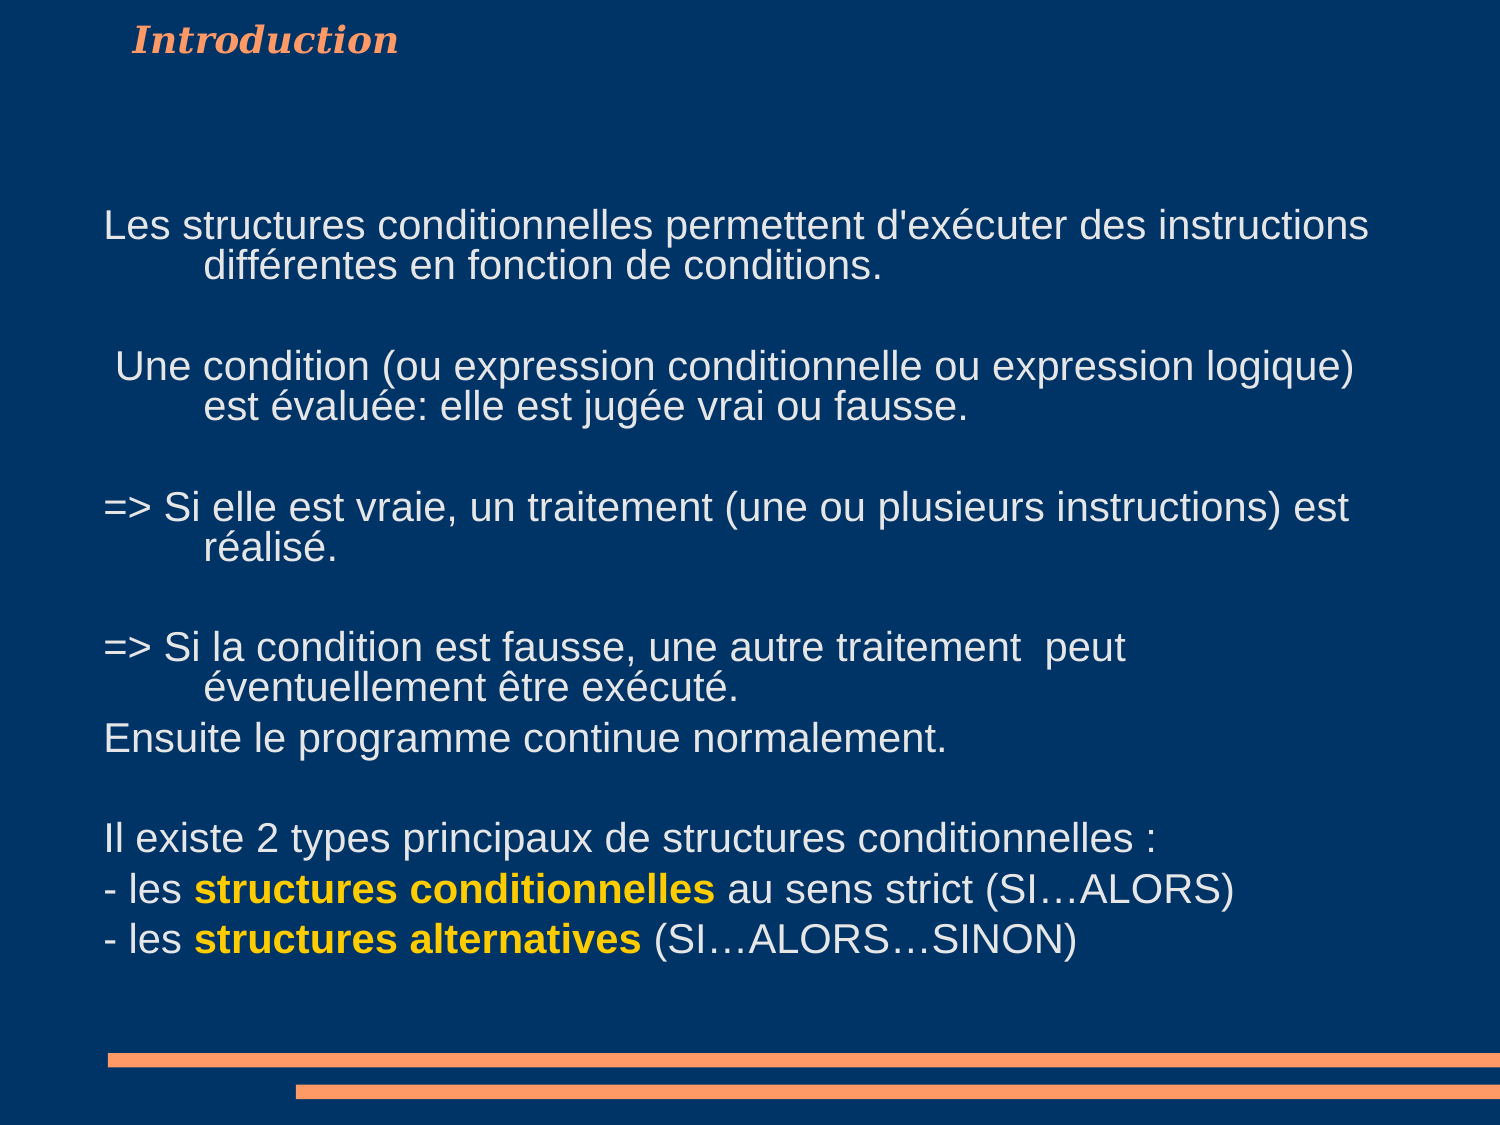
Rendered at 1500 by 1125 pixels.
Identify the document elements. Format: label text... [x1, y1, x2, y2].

list Les structures conditionnelles permettent d'exécuter des instructions différentes en fonction de conditions. Une condition (ou expression conditionnelle ou expression logique) est évaluée: elle est jugée vrai ou fausse. => Si elle est vraie, un traitement (une ou plusieurs instructions) est réalisé. => Si la condition est fausse, une autre traitement peut éventuellement être exécuté. Ensuite le programme continue normalement. Il existe 2 types principaux de structures conditionnelles : - les structures conditionnelles au sens strict (SI…ALORS) - les structures alternatives (SI…ALORS…SINON) [88, 200, 1424, 1000]
title Introduction [100, 0, 1376, 77]
